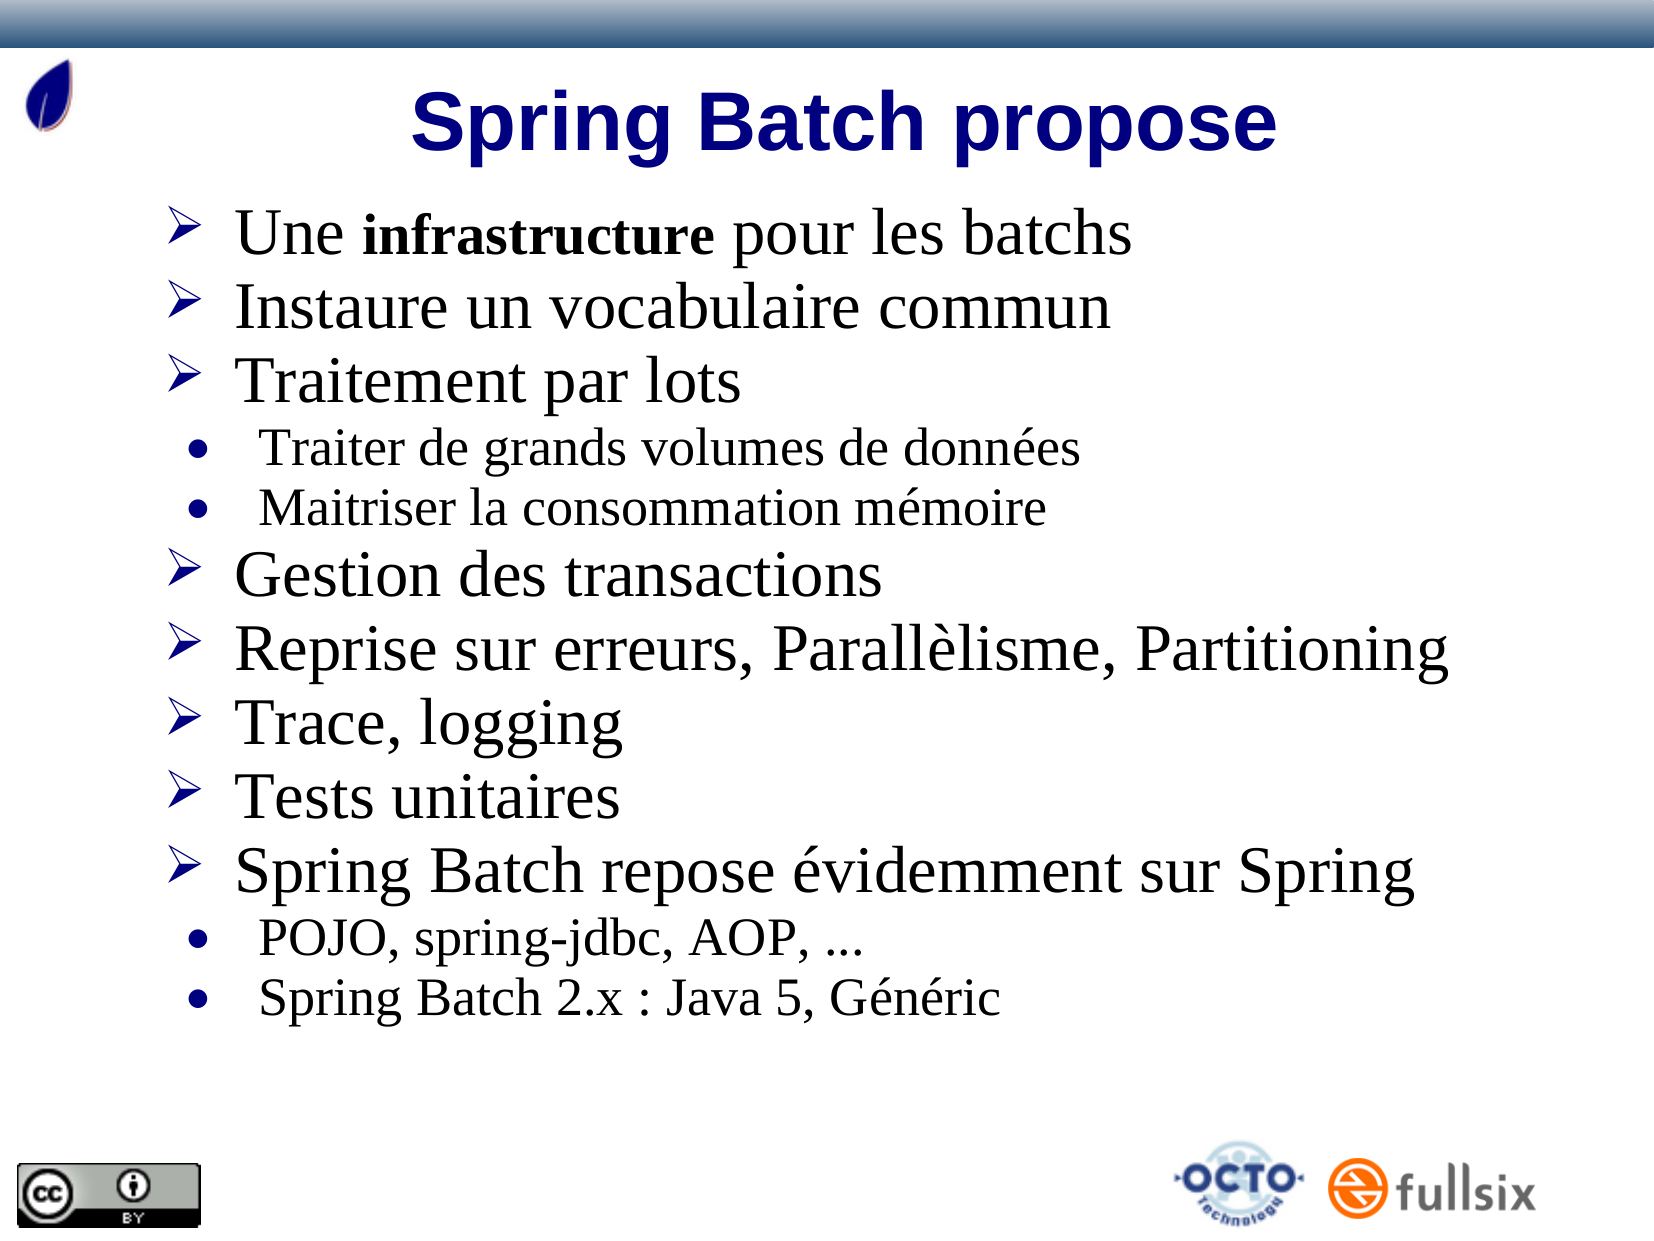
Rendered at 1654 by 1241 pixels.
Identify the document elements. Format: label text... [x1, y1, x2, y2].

title Spring Batch propose [156, 55, 1534, 188]
list Une infrastructure pour les batchs Instaure un vocabulaire commun Traitement par lots Traiter de grands volumes de données Maitriser la consommation mémoire Gestion des transactions Reprise sur erreurs, Parallèlisme, Partitioning Trace, logging Tests unitaires Spring Batch repose évidemment sur Spring POJO, spring-jdbc, AOP, ... Spring Batch 2.x : Java 5, Généric [151, 194, 1532, 1105]
picture [1166, 1138, 1313, 1235]
picture [17, 1163, 201, 1228]
picture [14, 55, 89, 136]
picture [1328, 1158, 1536, 1219]
